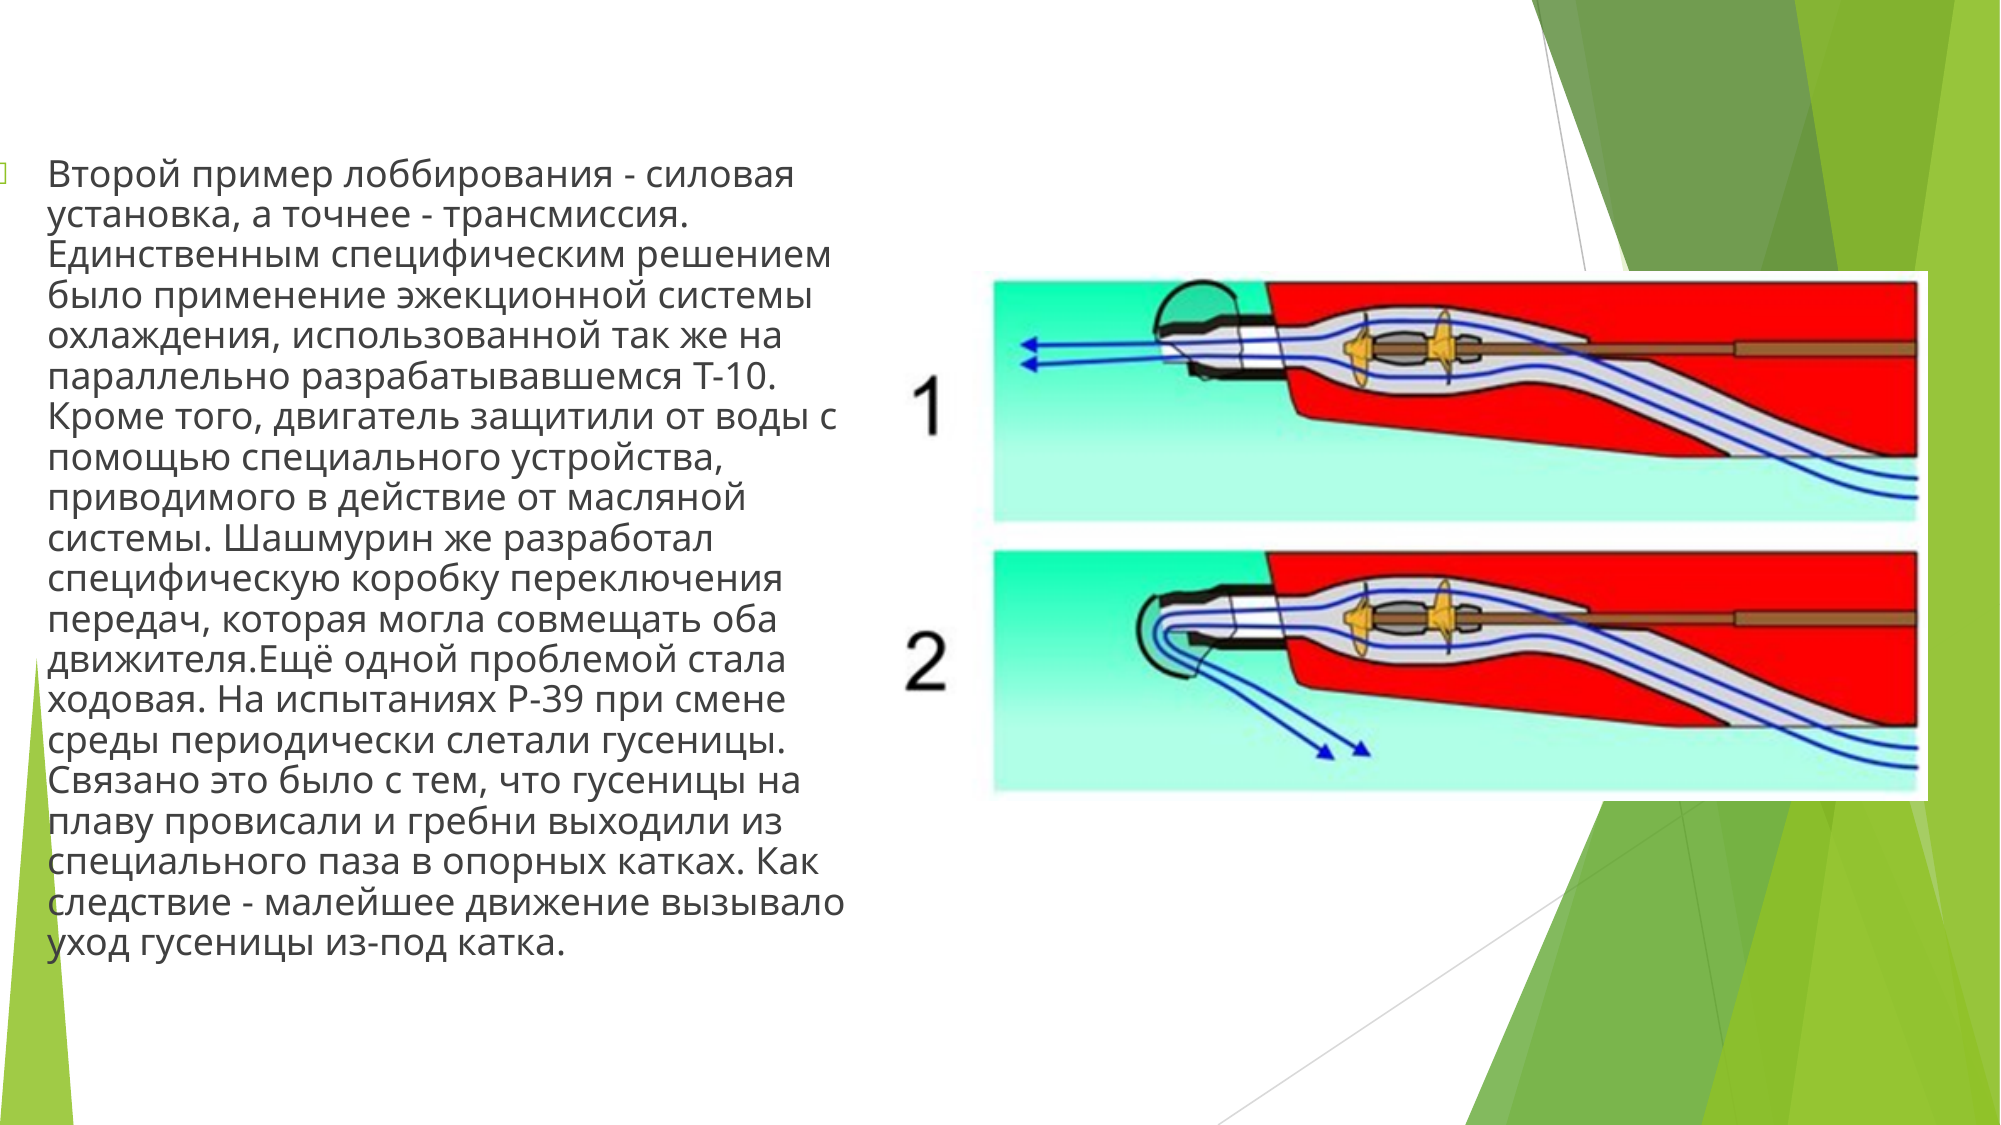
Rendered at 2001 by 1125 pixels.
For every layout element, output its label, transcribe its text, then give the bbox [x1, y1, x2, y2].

list Второй пример лоббирования - силовая установка, а точнее - трансмиссия. Единственным специфическим решением было применение эжекционной системы охлаждения, использованной так же на параллельно разрабатывавшемся Т-10. Кроме того, двигатель защитили от воды с помощью специального устройства, приводимого в действие от масляной системы. Шашмурин же разработал специфическую коробку переключения передач, которая могла совмещать оба движителя.Ещё одной проблемой стала ходовая. На испытаниях Р-39 при смене среды периодически слетали гусеницы. Связано это было с тем, что гусеницы на плаву провисали и гребни выходили из специального паза в опорных катках. Как следствие - малейшее движение вызывало уход гусеницы из-под катка. [0, 147, 873, 868]
picture [872, 271, 1928, 801]
